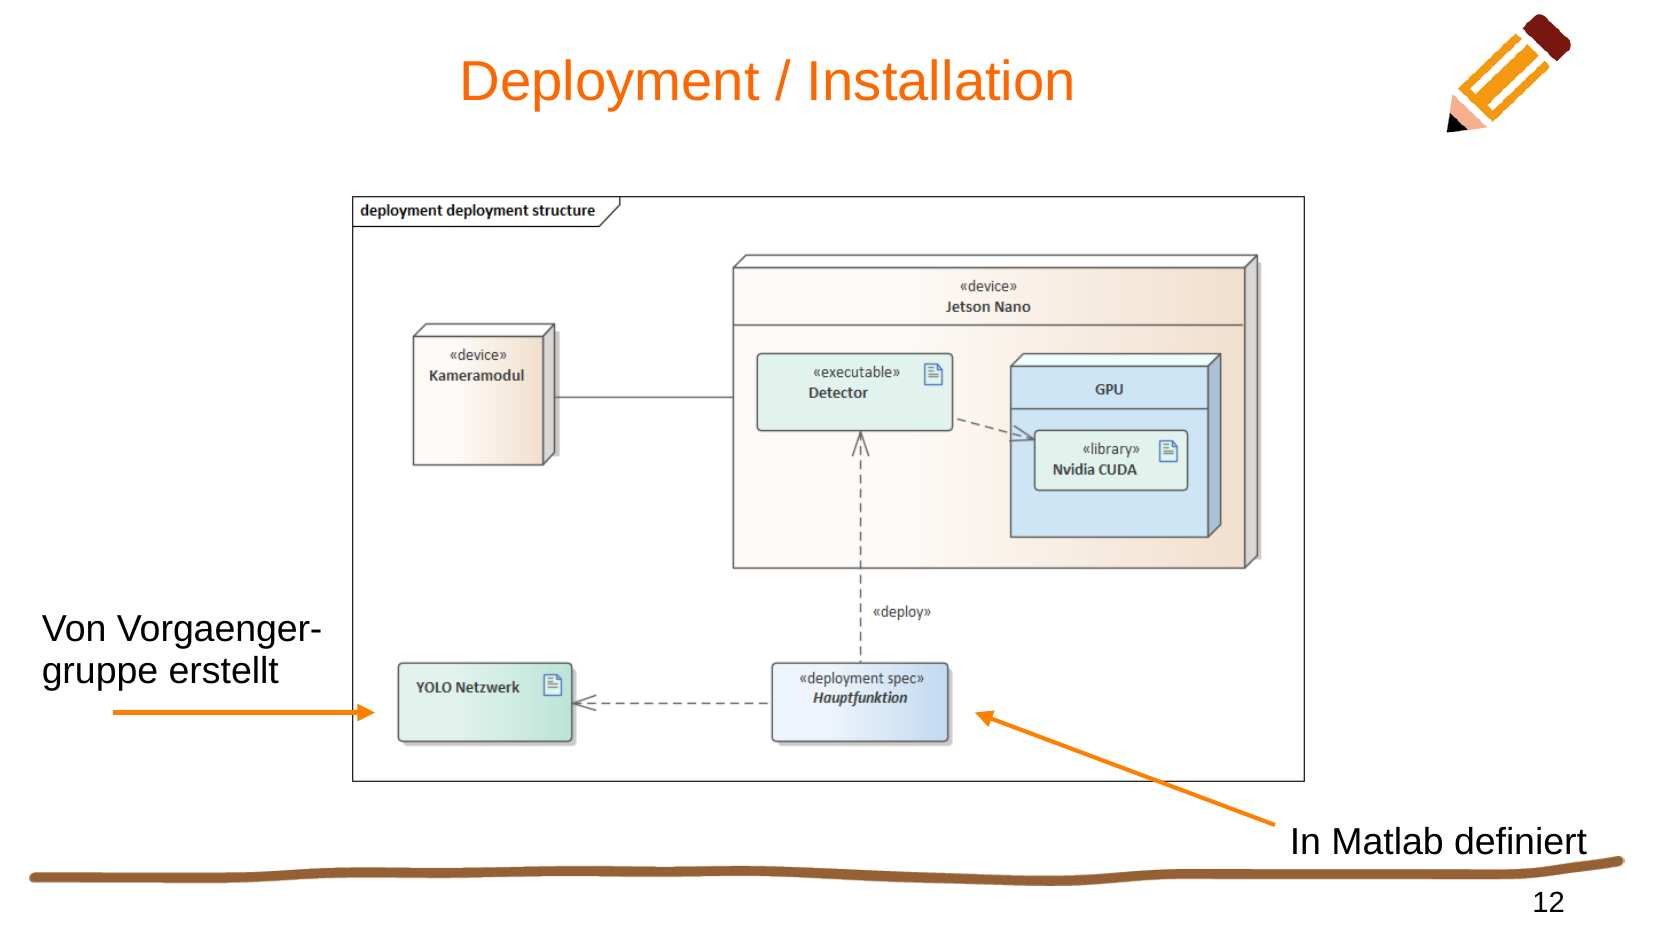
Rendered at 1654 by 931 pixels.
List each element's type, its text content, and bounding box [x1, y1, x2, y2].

picture [1446, 14, 1571, 133]
picture [29, 856, 1625, 886]
text_box Von Vorgaenger- gruppe erstellt [27, 600, 338, 699]
picture [343, 187, 1313, 790]
text_box In Matlab definiert [1275, 813, 1603, 870]
title Deployment / Installation [88, 29, 1447, 133]
